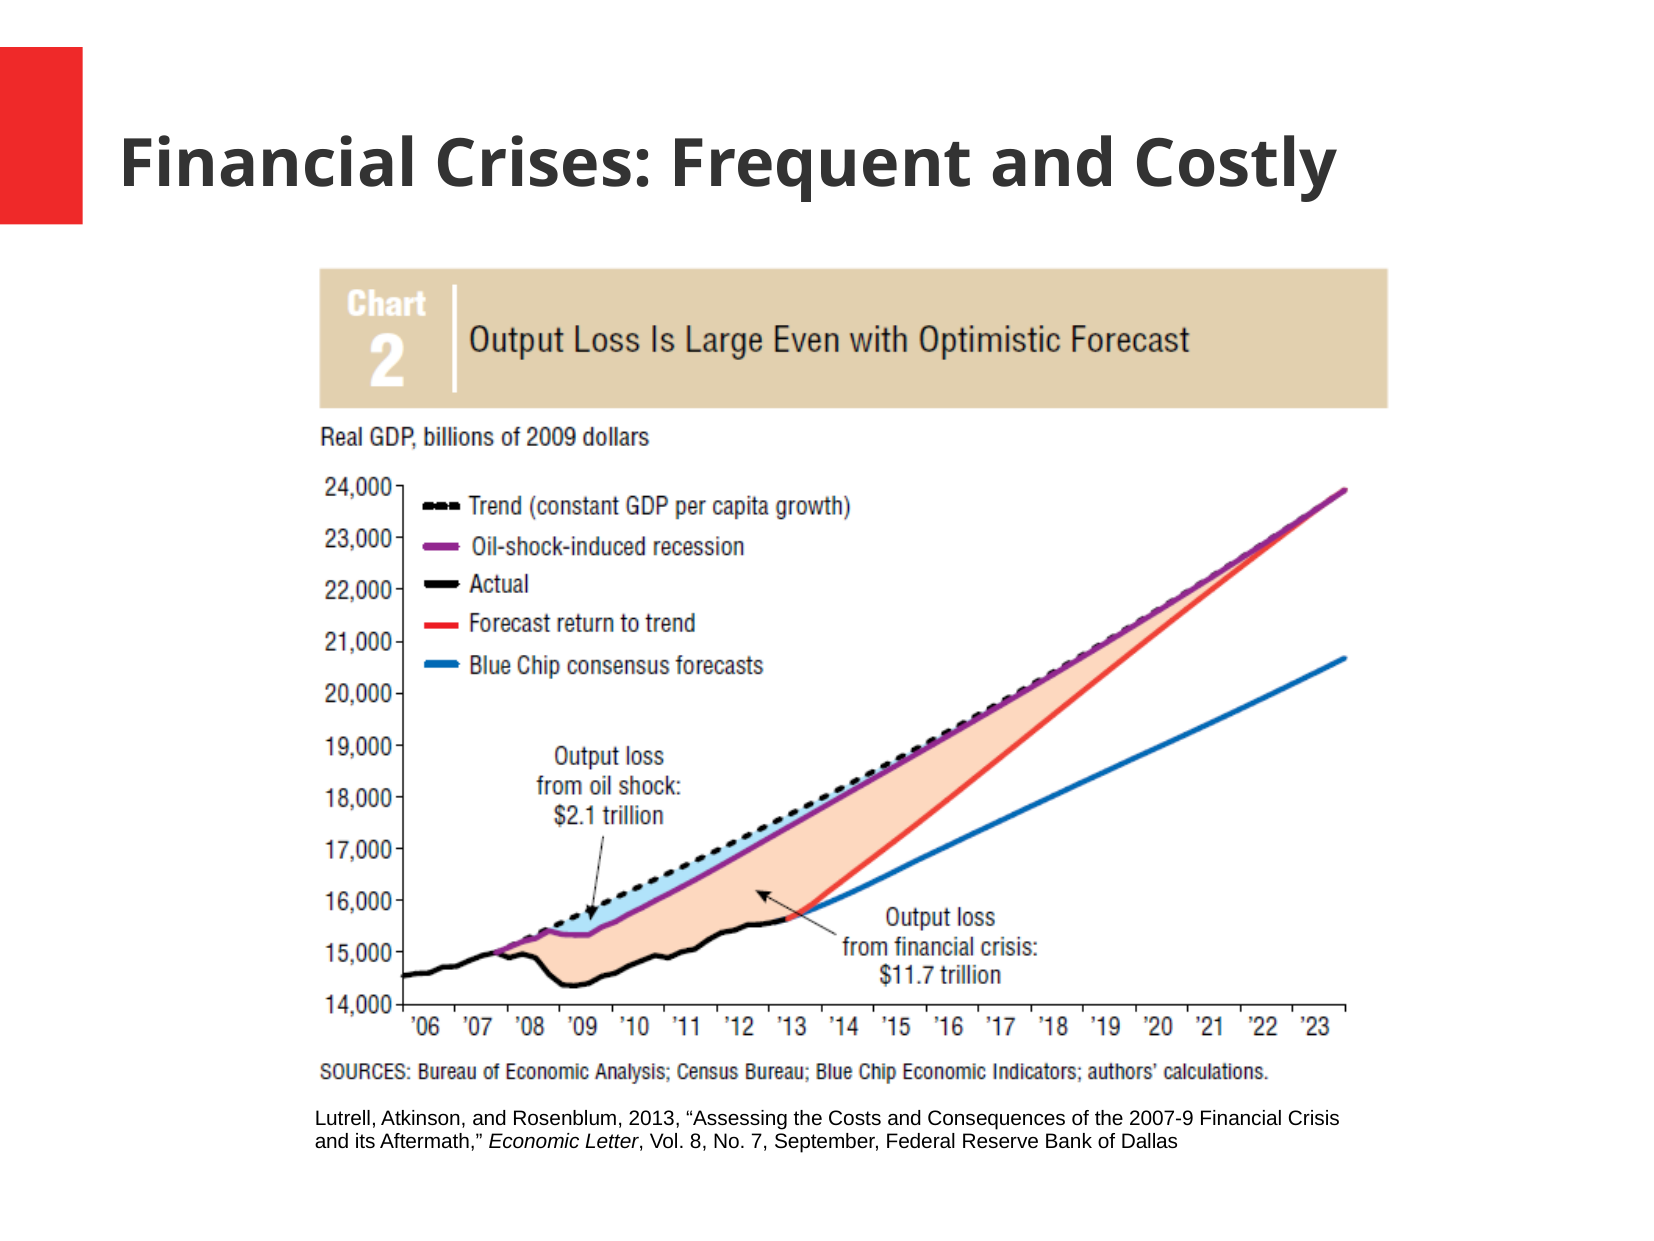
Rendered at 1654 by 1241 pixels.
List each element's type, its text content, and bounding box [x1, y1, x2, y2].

title Financial Crises: Frequent and Costly [118, 49, 1571, 257]
picture [315, 263, 1395, 1096]
text_box Lutrell, Atkinson, and Rosenblum, 2013, “Assessing the Costs and Consequences of the 2007-9 Financial Crisis and its Aftermath,” Economic Letter, Vol. 8, No. 7, September, Federal Reserve Bank of Dallas [300, 1099, 1362, 1161]
